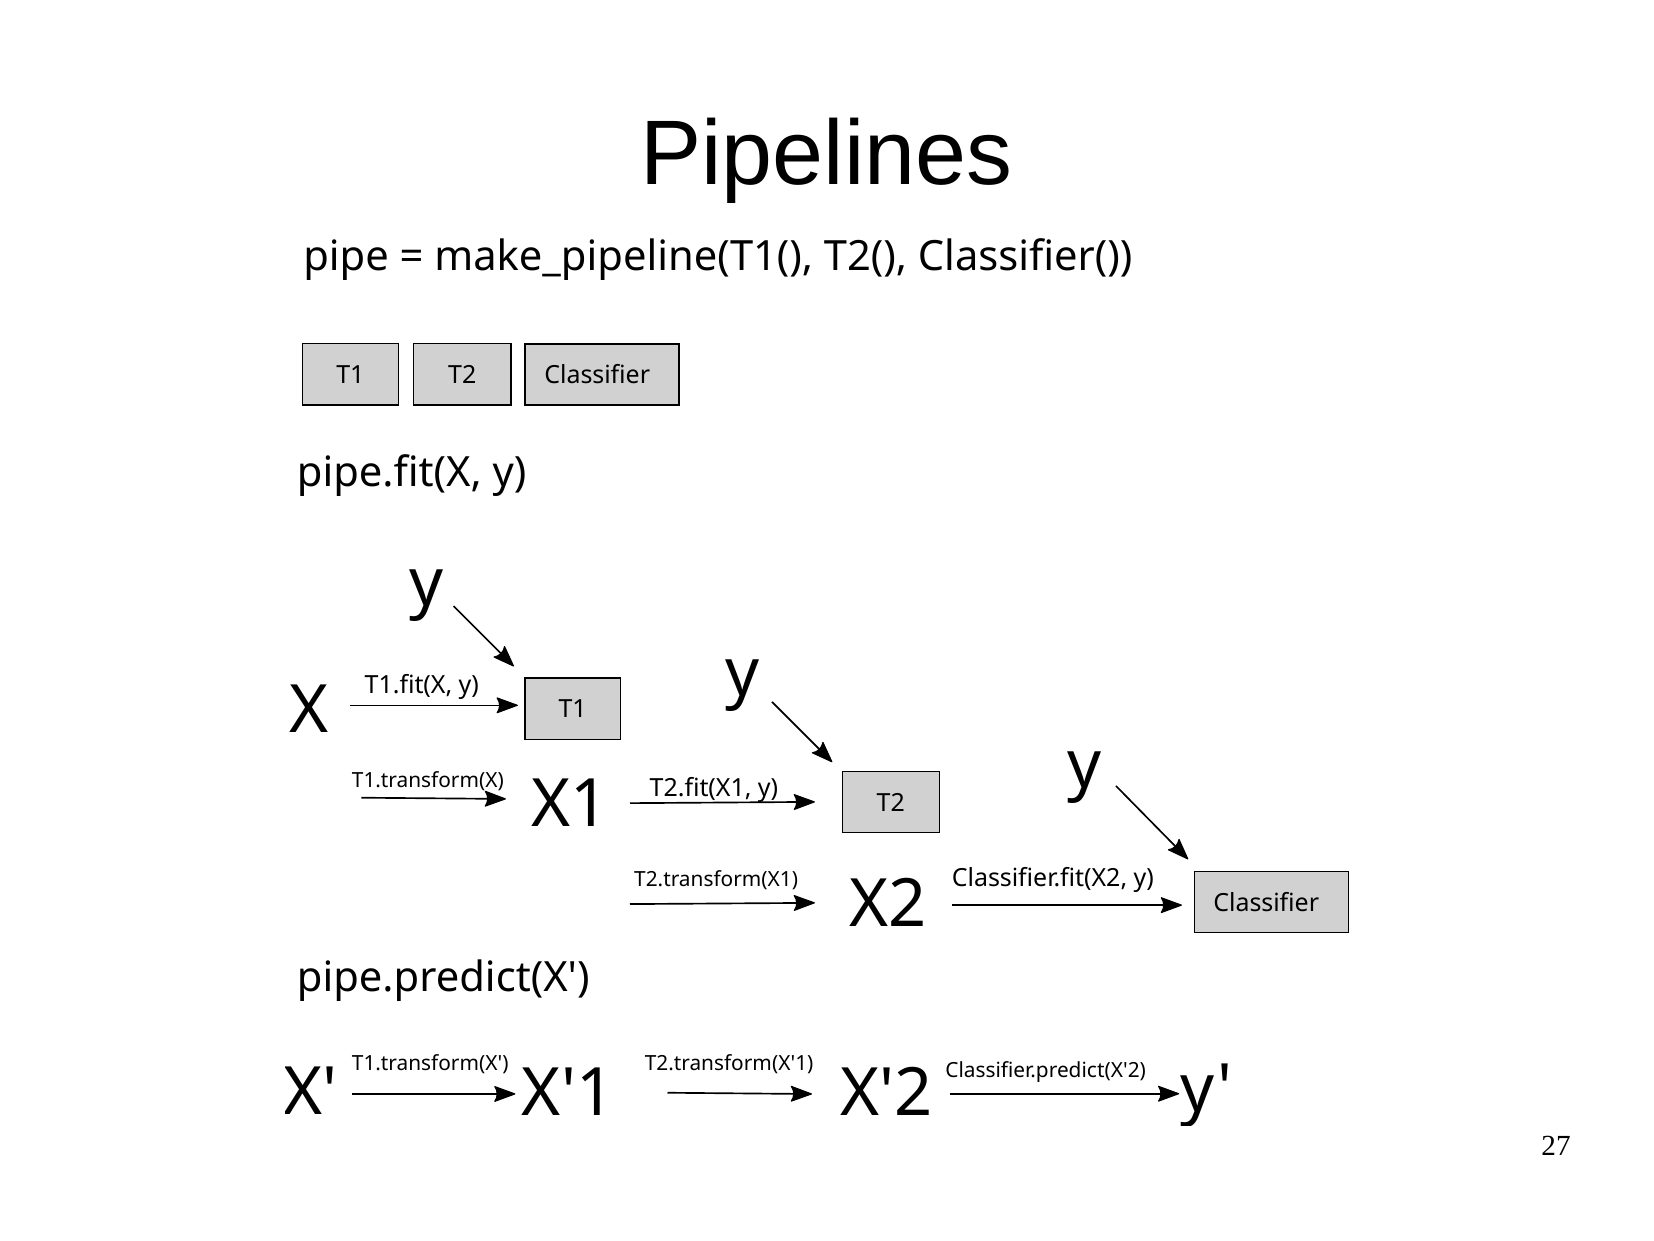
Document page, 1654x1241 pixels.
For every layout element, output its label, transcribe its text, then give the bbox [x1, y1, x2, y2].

title Pipelines [82, 49, 1571, 257]
picture [285, 238, 1349, 1126]
